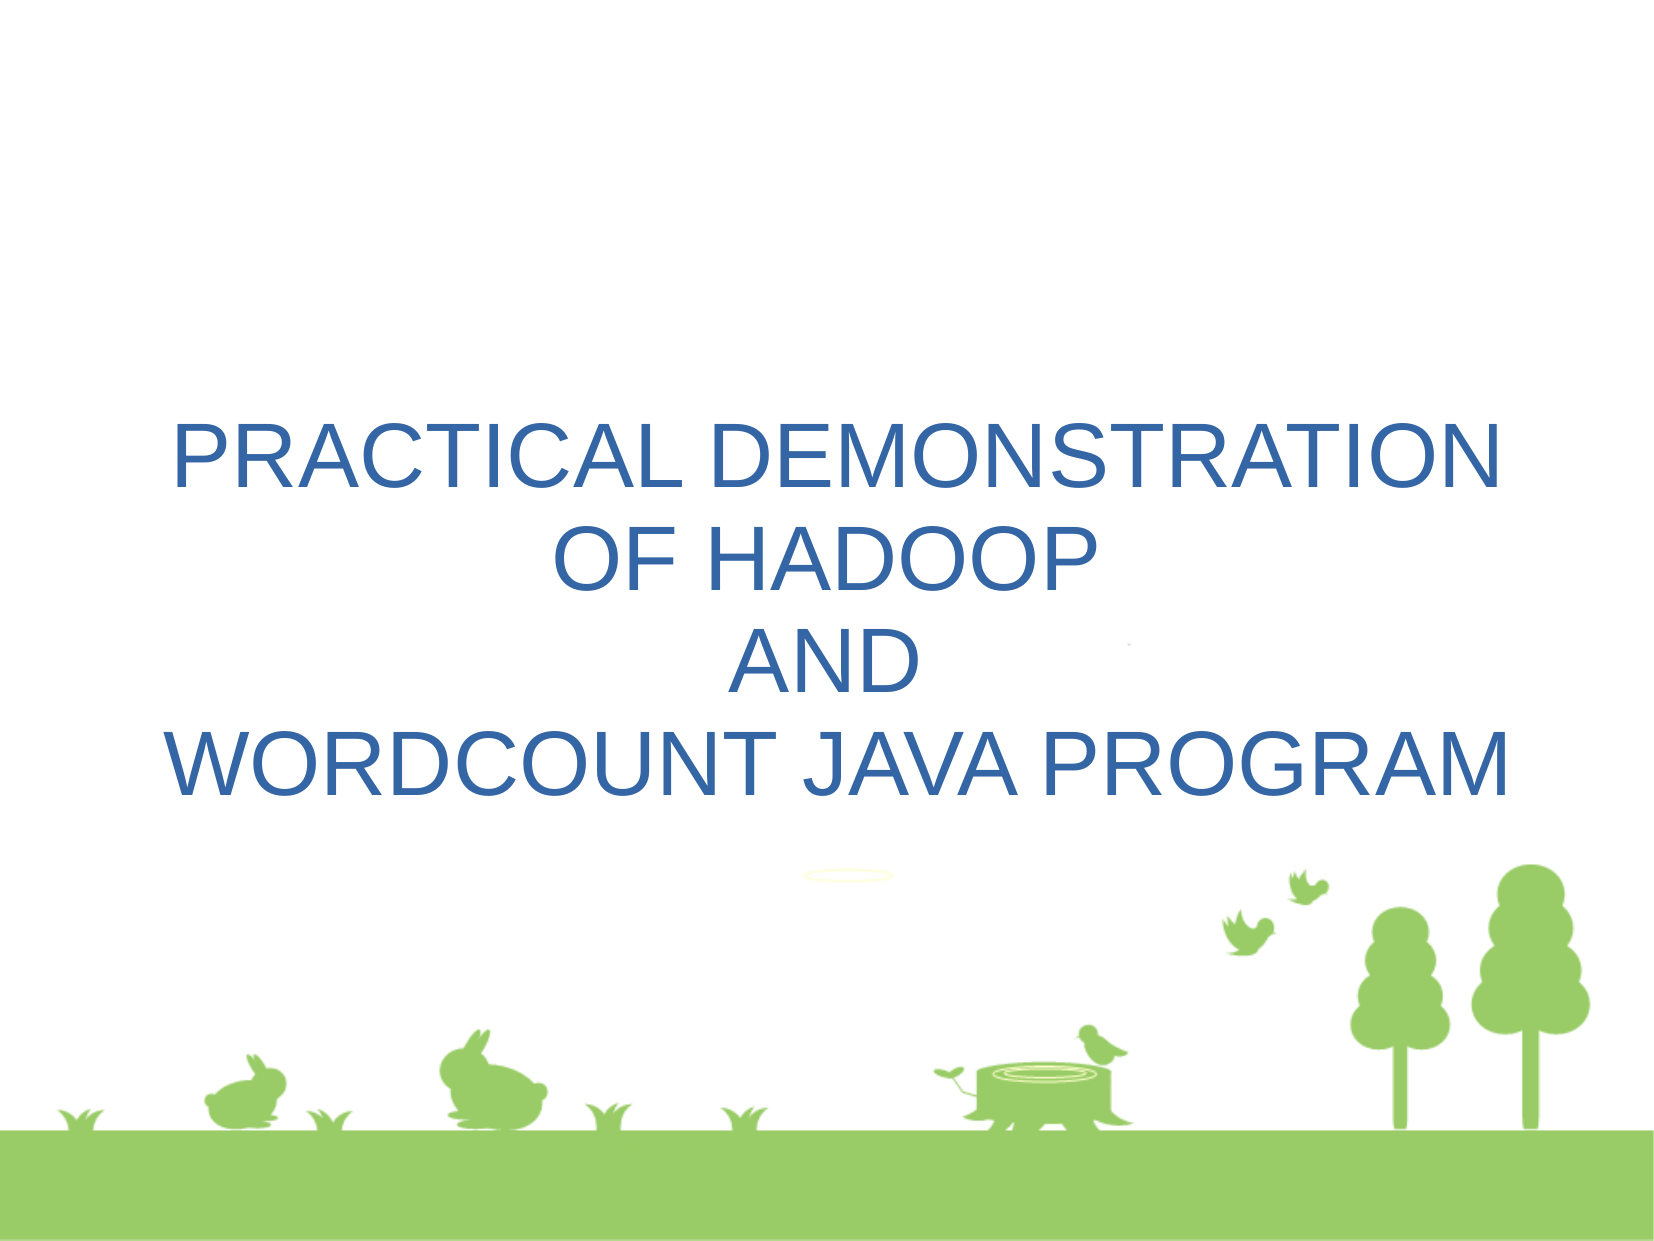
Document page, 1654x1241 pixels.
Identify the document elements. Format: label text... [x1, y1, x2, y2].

picture [0, 0, 1654, 1241]
title PRACTICAL DEMONSTRATION OF HADOOP AND WORDCOUNT JAVA PROGRAM [94, 404, 1583, 815]
